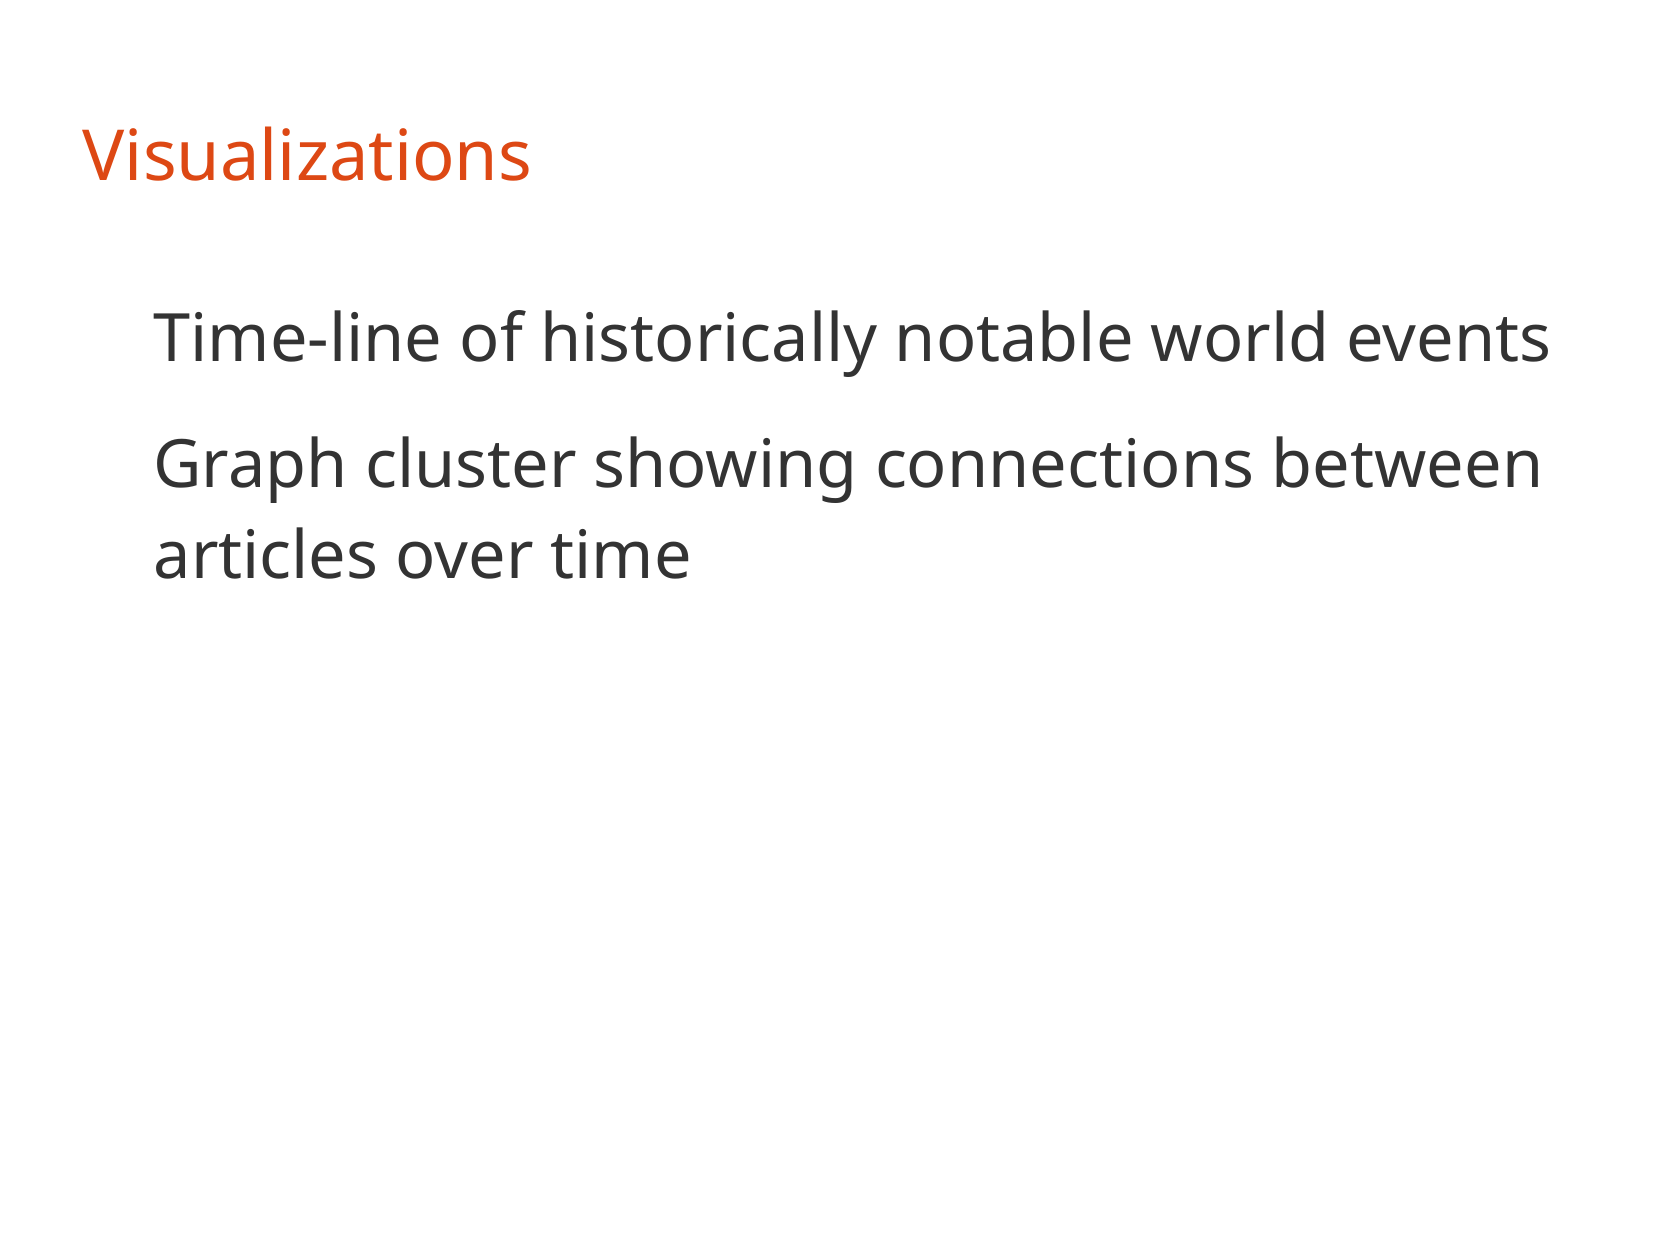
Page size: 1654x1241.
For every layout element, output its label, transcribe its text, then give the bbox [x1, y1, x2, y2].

title Visualizations [82, 49, 1571, 257]
list Time-line of historically notable world events Graph cluster showing connections between articles over time [82, 290, 1571, 1010]
